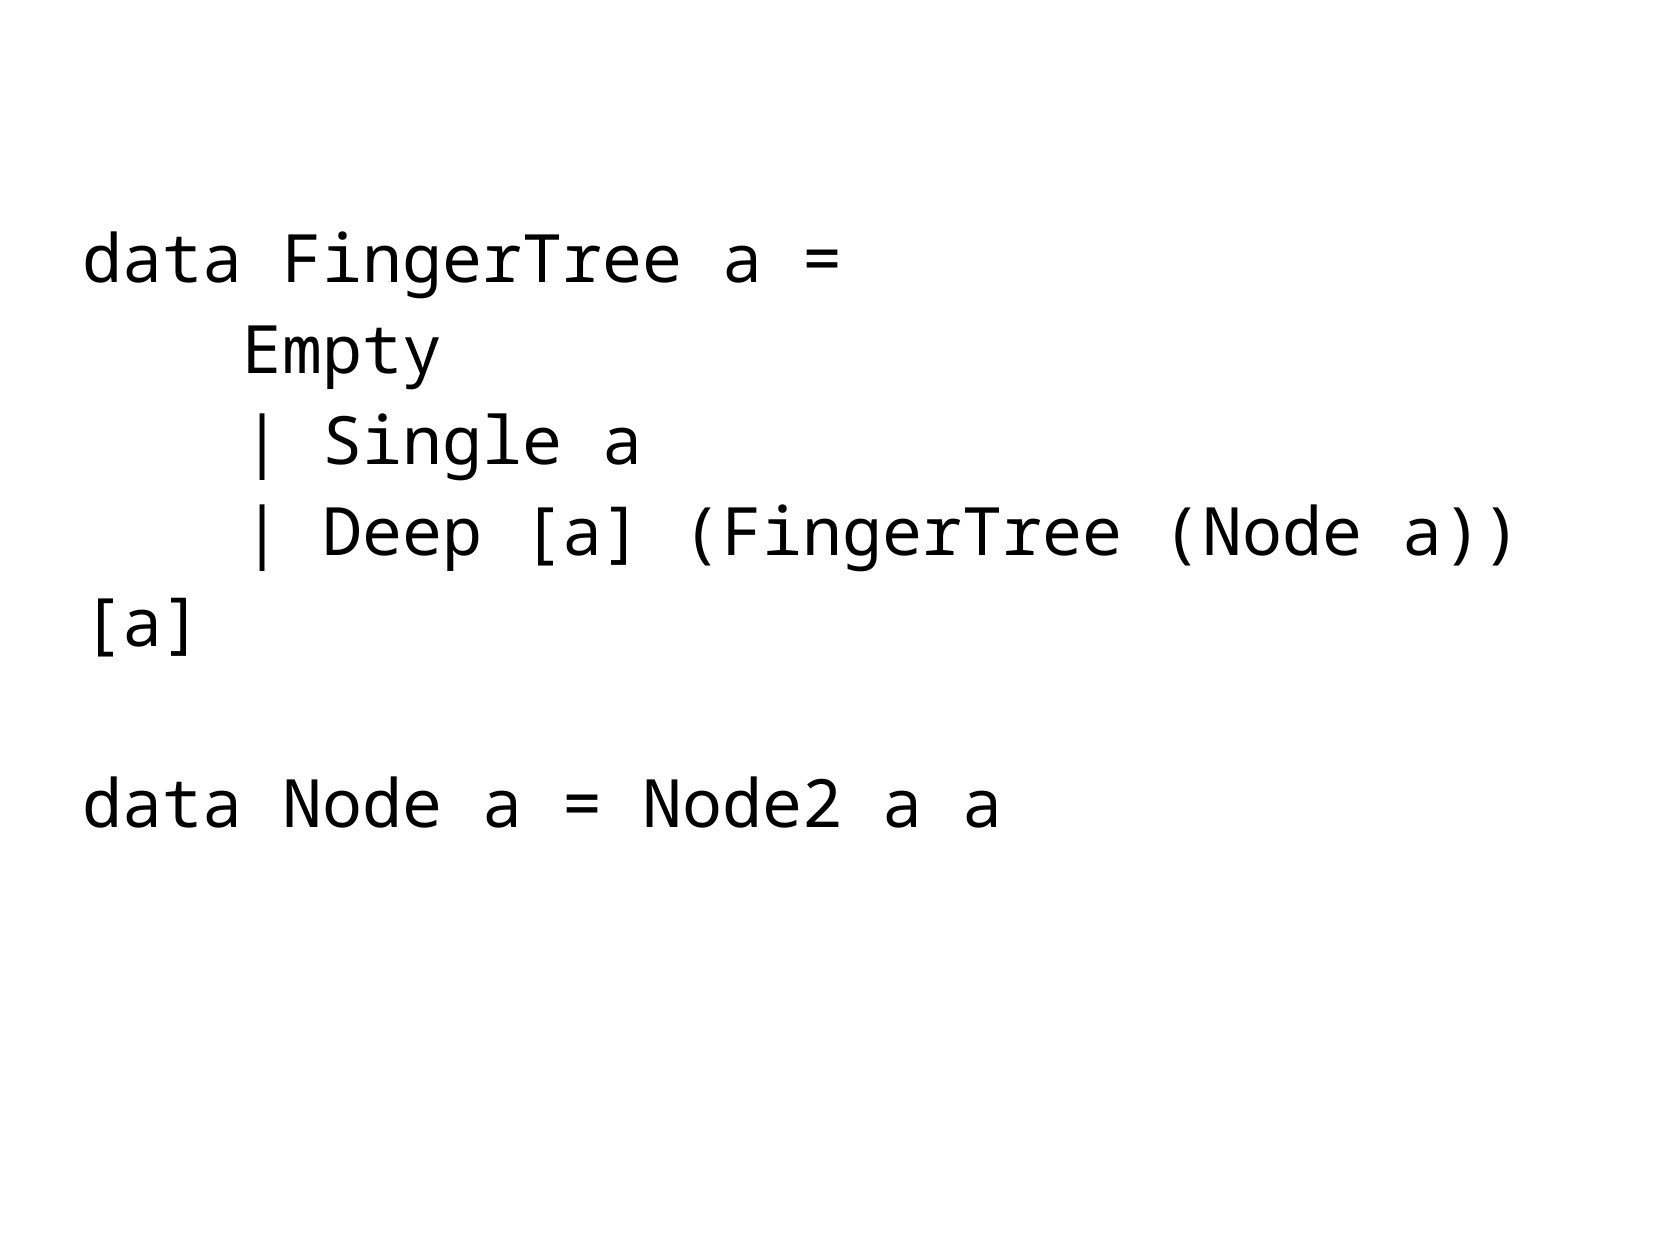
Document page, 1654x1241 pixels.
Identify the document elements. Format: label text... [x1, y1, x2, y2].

subtitle data FingerTree a = Empty | Single a | Deep [a] (FingerTree (Node a)) [a] data Node a = Node2 a a [82, 49, 1571, 1010]
